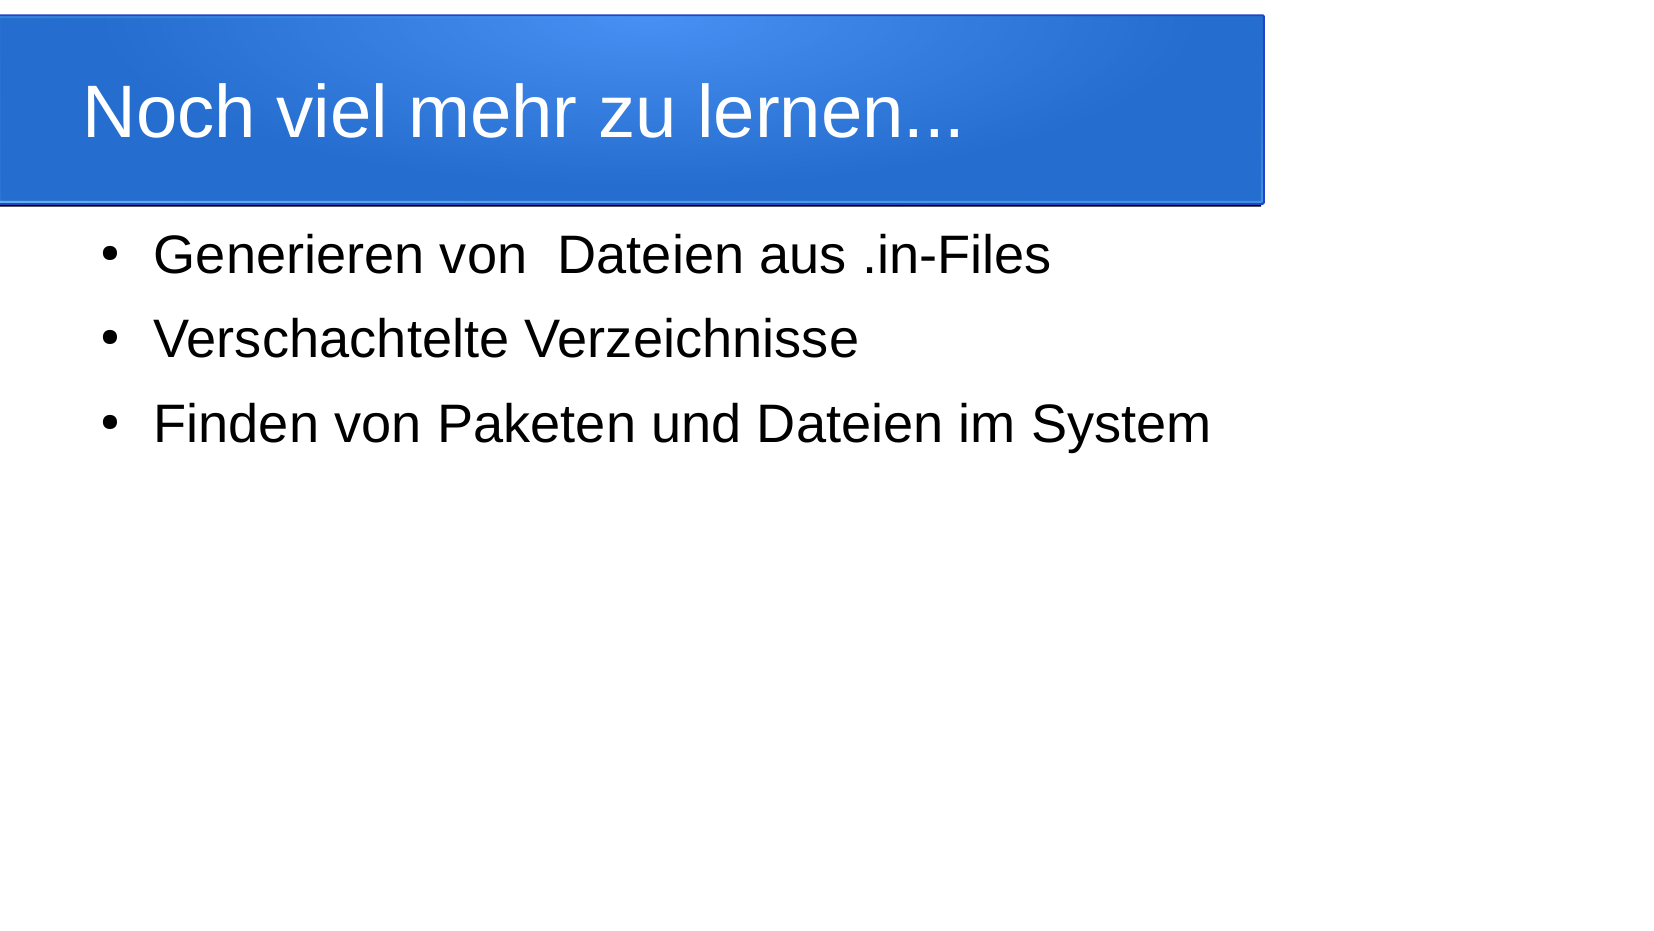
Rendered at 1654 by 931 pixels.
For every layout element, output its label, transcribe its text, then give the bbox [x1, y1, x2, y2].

list Generieren von Dateien aus .in-Files Verschachtelte Verzeichnisse Finden von Paketen und Dateien im System [82, 224, 1571, 764]
title Noch viel mehr zu lernen... [82, 35, 1235, 189]
